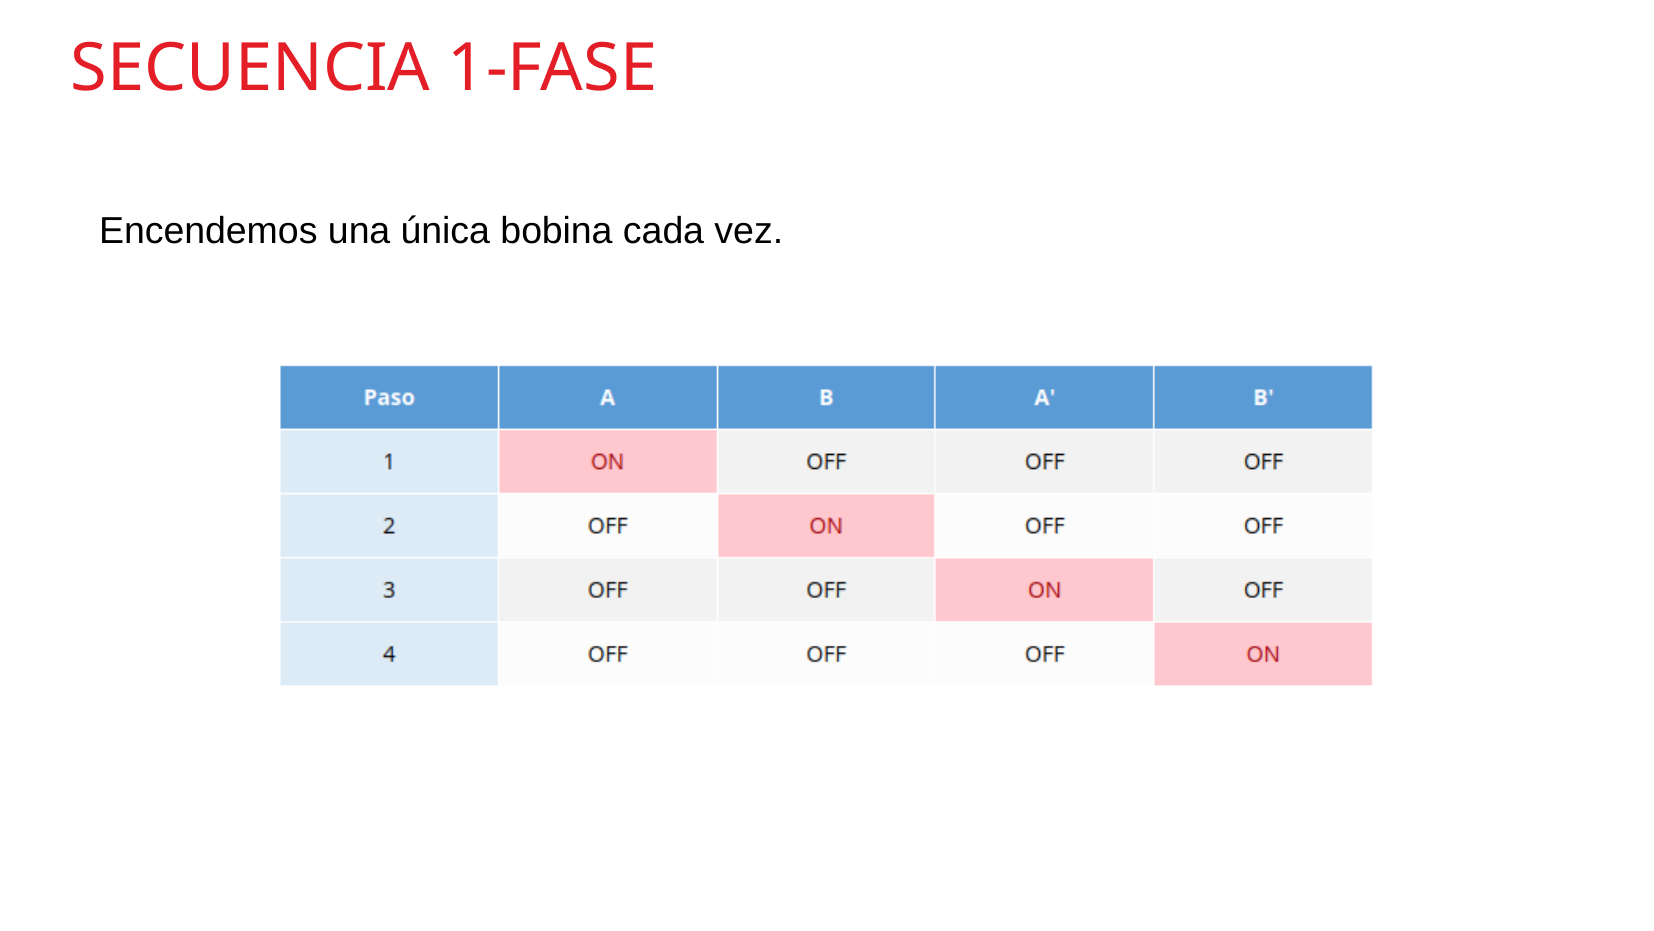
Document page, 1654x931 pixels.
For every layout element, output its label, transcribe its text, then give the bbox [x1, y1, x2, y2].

title SECUENCIA 1-FASE [70, 11, 1347, 118]
text_box Encendemos una única bobina cada vez. [84, 201, 1570, 264]
picture [273, 360, 1380, 695]
